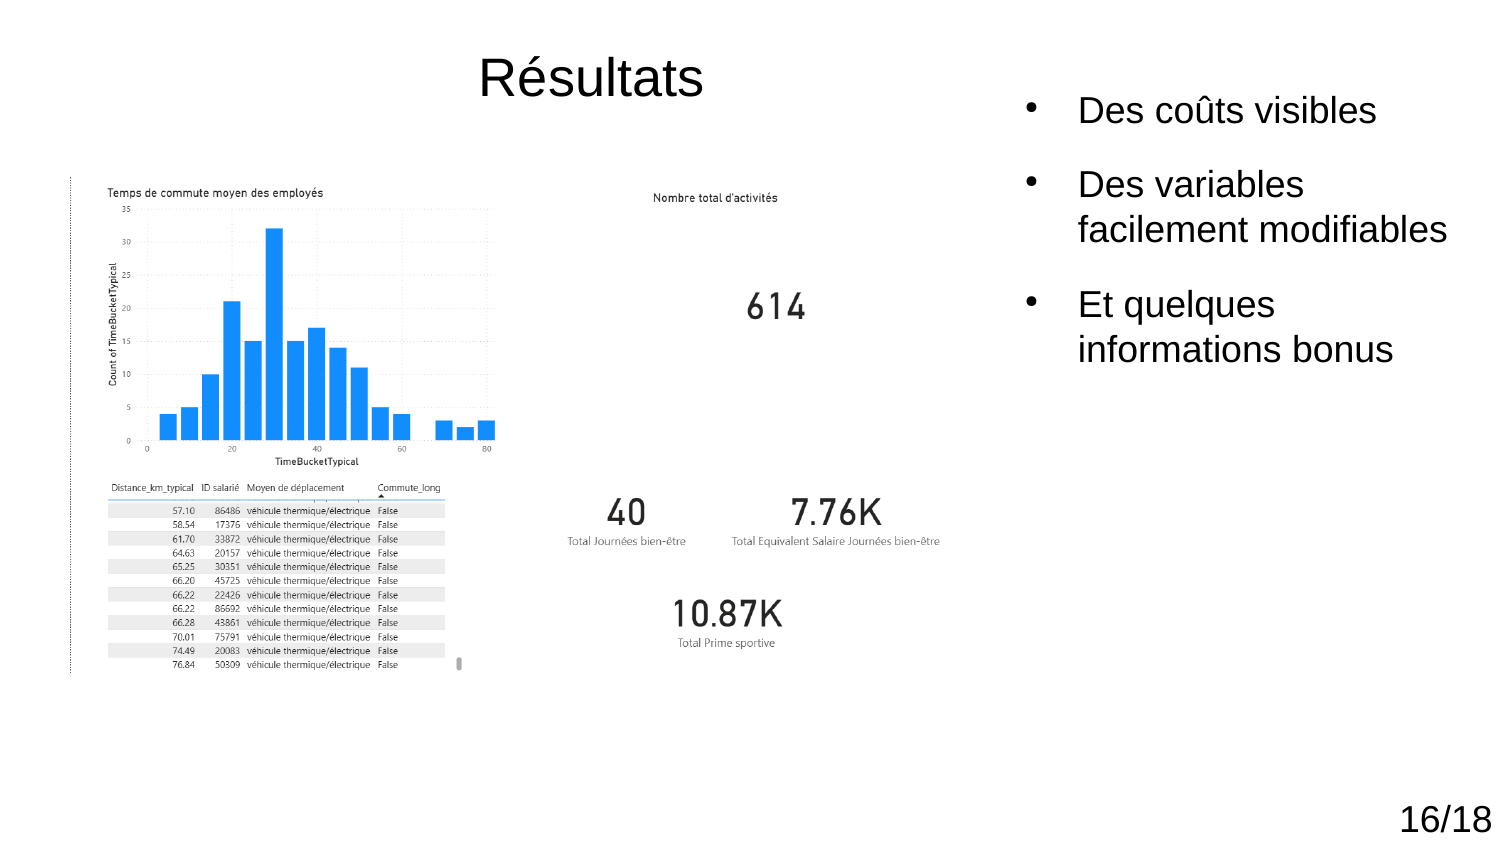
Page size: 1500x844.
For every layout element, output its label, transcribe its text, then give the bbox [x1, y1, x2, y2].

list Des coûts visibles Des variables facilement modifiables Et quelques informations bonus [992, 70, 1465, 735]
title Résultats [463, 27, 1500, 178]
picture [70, 177, 965, 674]
text_box 16/18 [1384, 791, 1500, 844]
